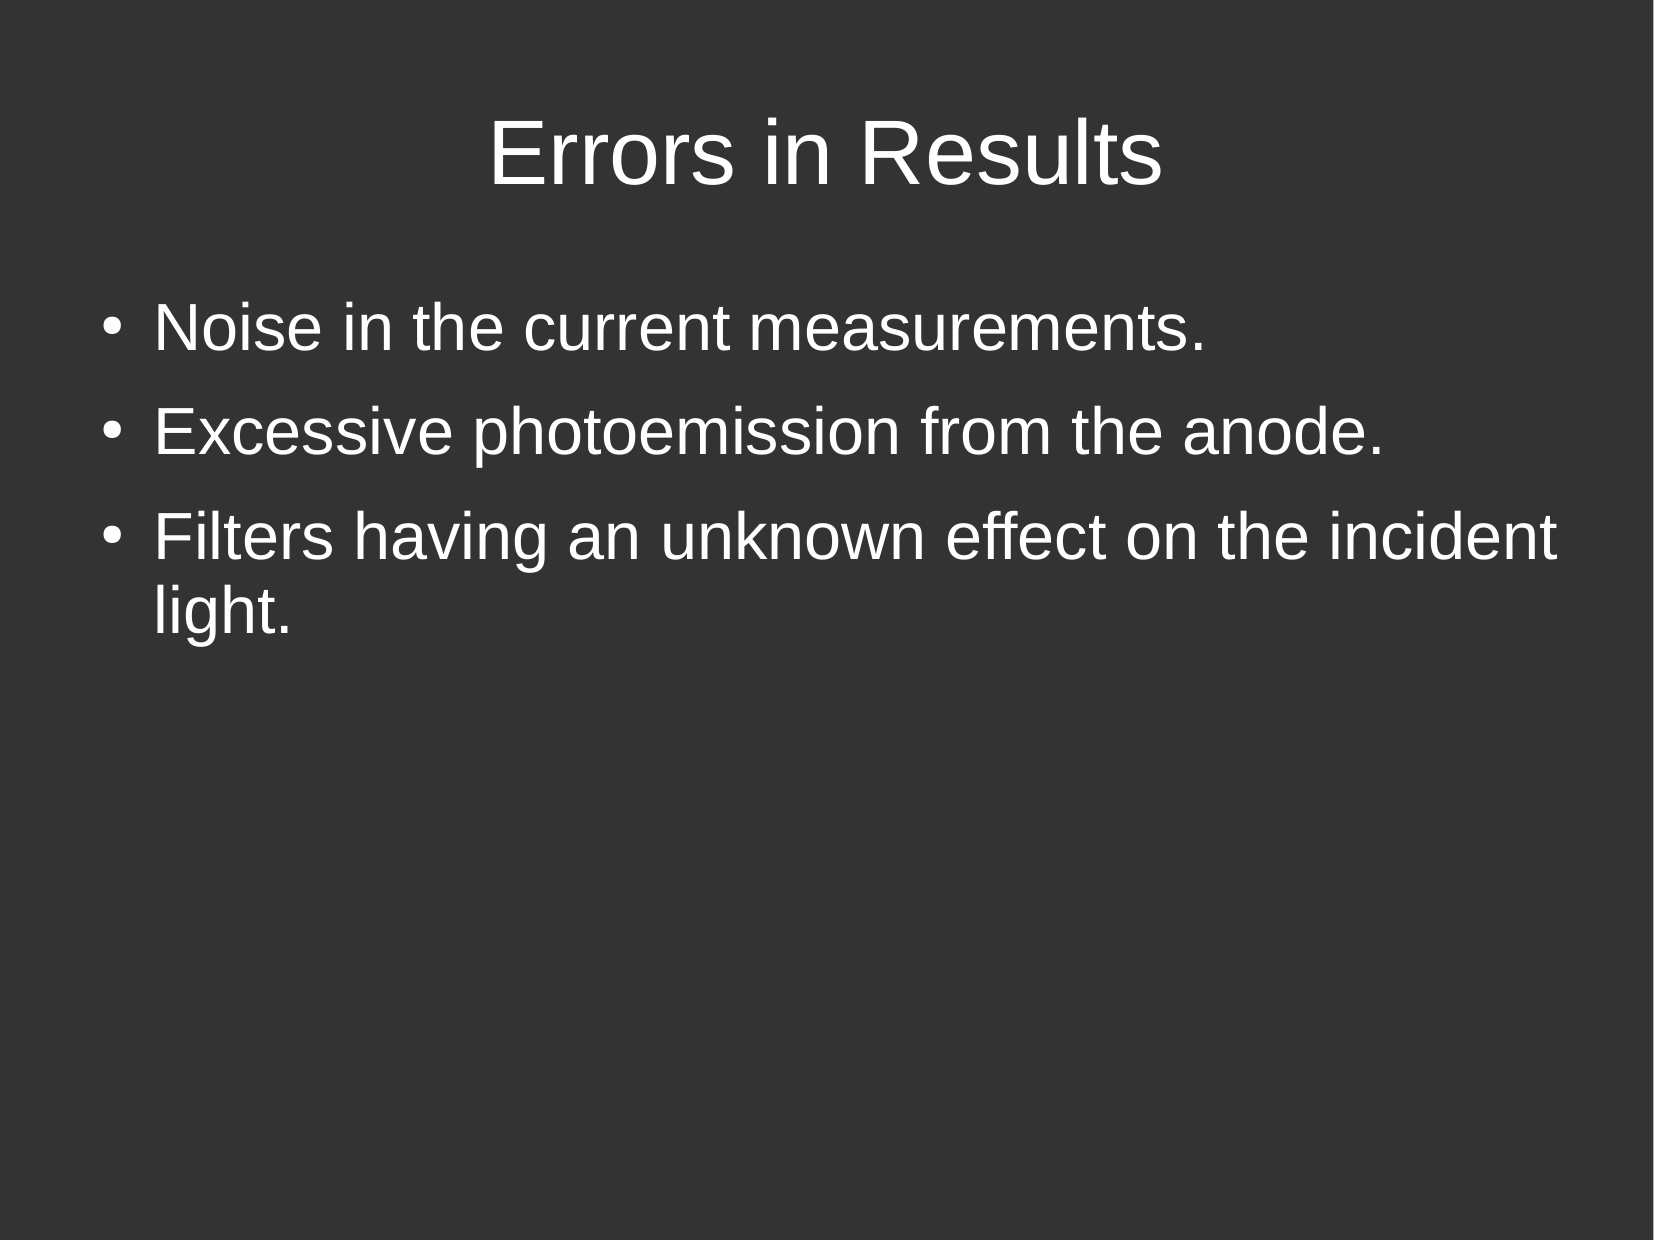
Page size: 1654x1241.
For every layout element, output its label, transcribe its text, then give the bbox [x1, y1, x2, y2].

title Errors in Results [82, 49, 1571, 257]
list Noise in the current measurements. Excessive photoemission from the anode. Filters having an unknown effect on the incident light. [82, 290, 1571, 1010]
